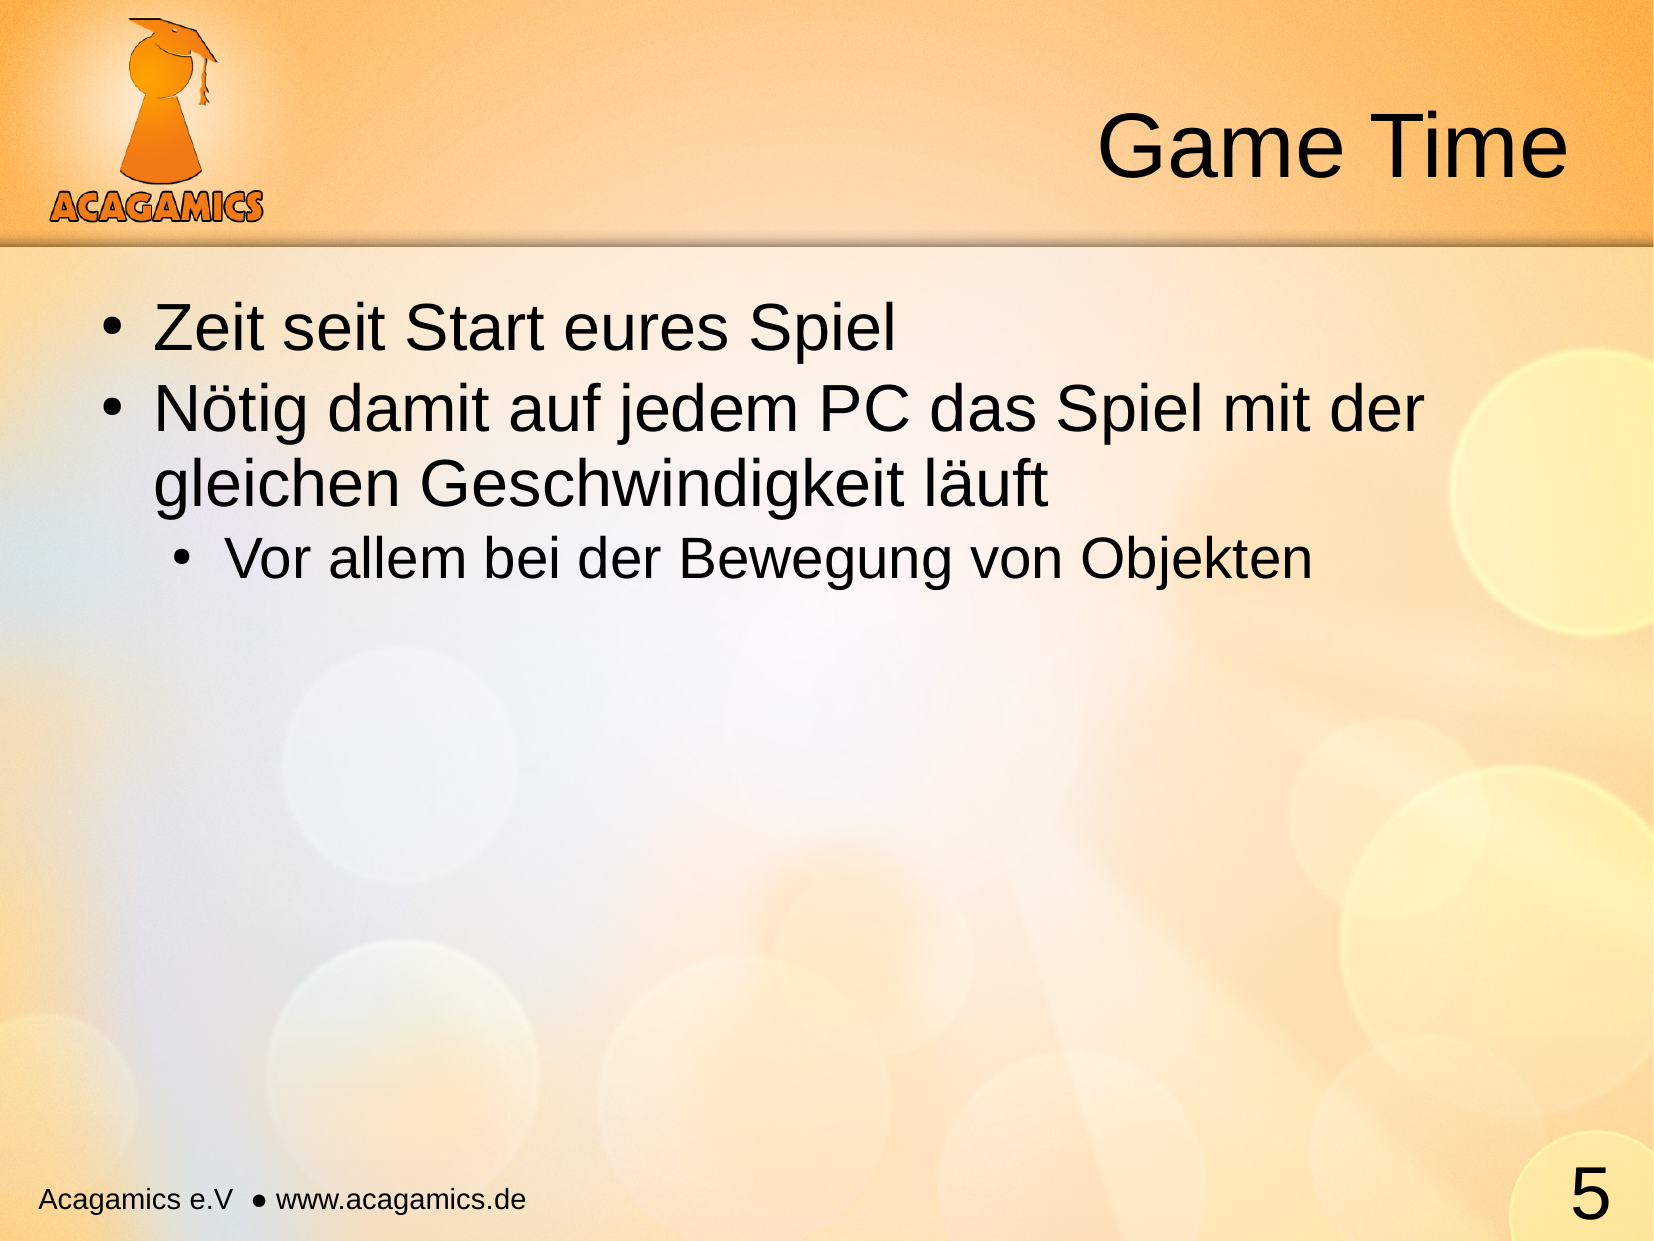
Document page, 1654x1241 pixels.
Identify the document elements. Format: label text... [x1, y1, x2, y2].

picture [0, 0, 1654, 1241]
list Zeit seit Start eures Spiel Nötig damit auf jedem PC das Spiel mit der gleichen Geschwindigkeit läuft Vor allem bei der Bewegung von Objekten [82, 290, 1571, 1109]
title Game Time [324, 76, 1571, 216]
